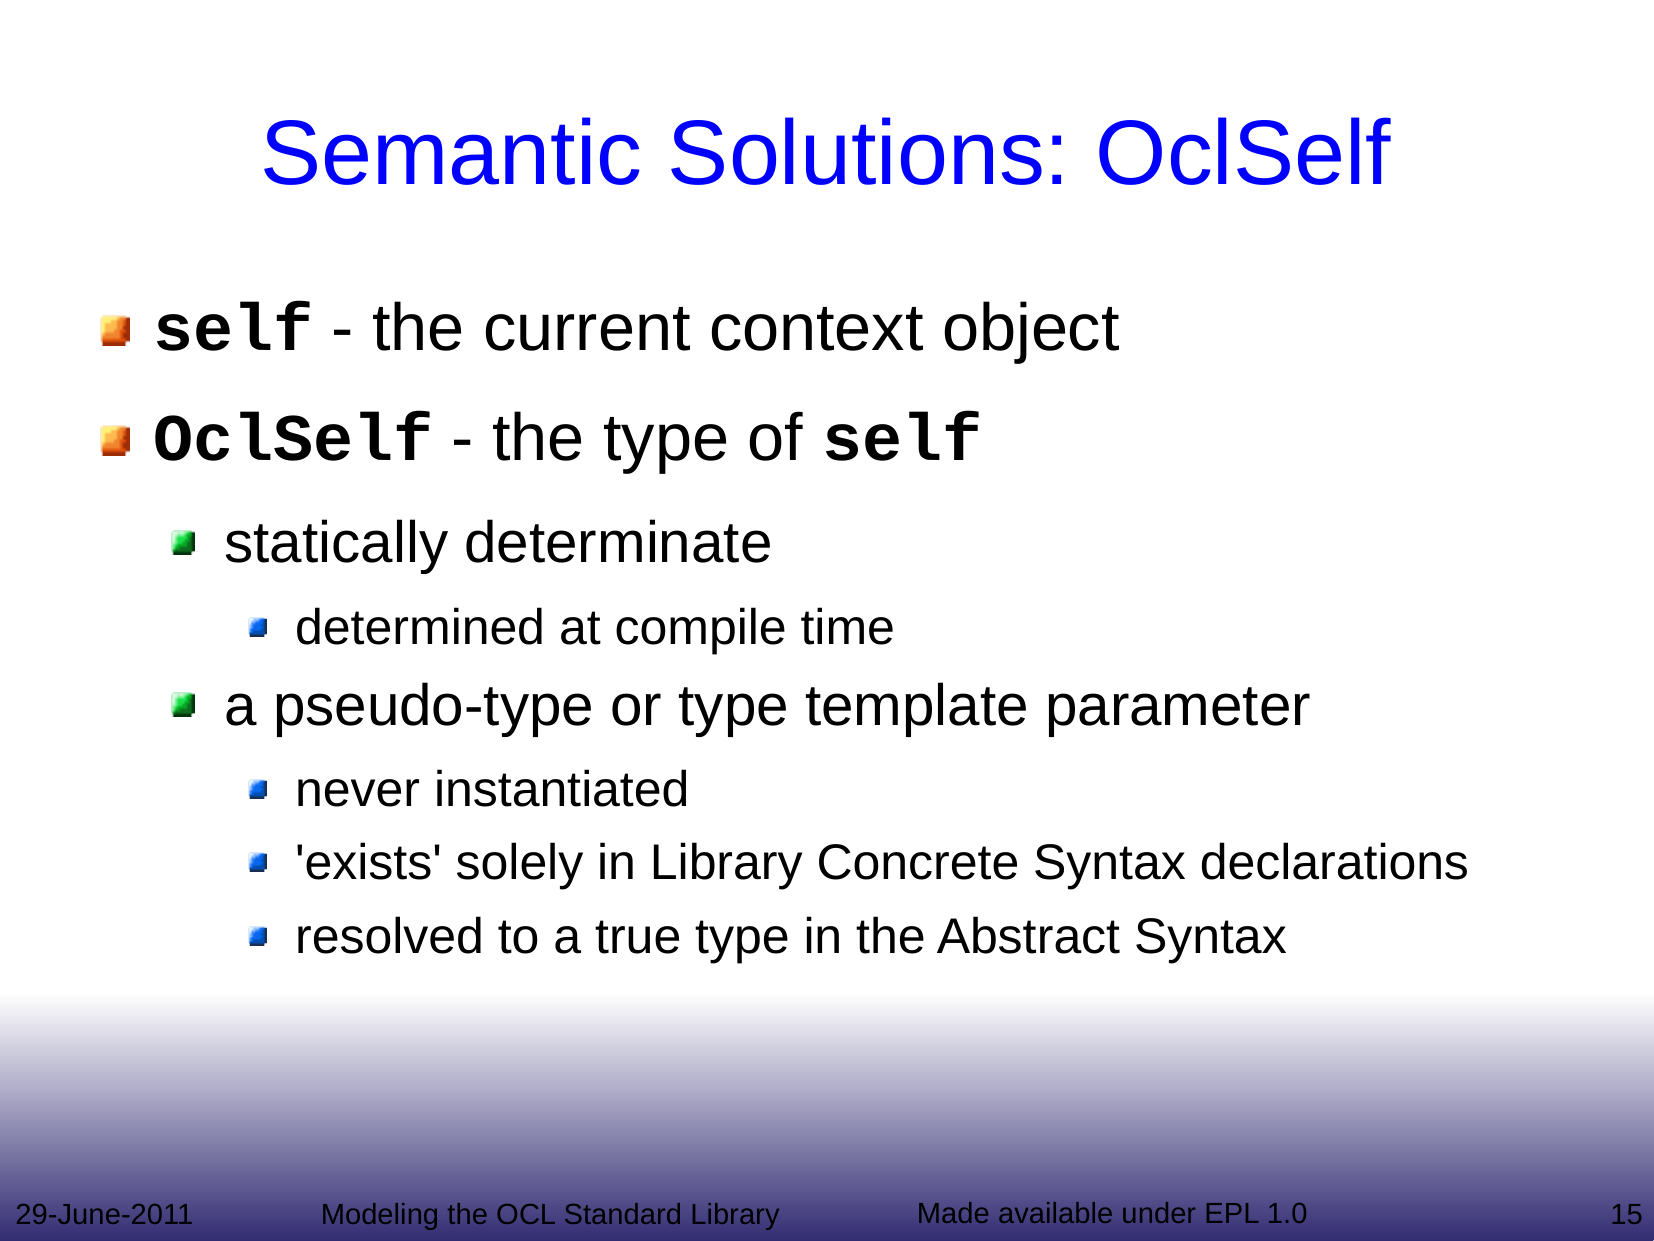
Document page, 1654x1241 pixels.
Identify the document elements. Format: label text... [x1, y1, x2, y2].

title Semantic Solutions: OclSelf [82, 49, 1571, 257]
list self - the current context object OclSelf - the type of self statically determinate determined at compile time a pseudo-type or type template parameter never instantiated 'exists' solely in Library Concrete Syntax declarations resolved to a true type in the Abstract Syntax [82, 290, 1571, 1109]
